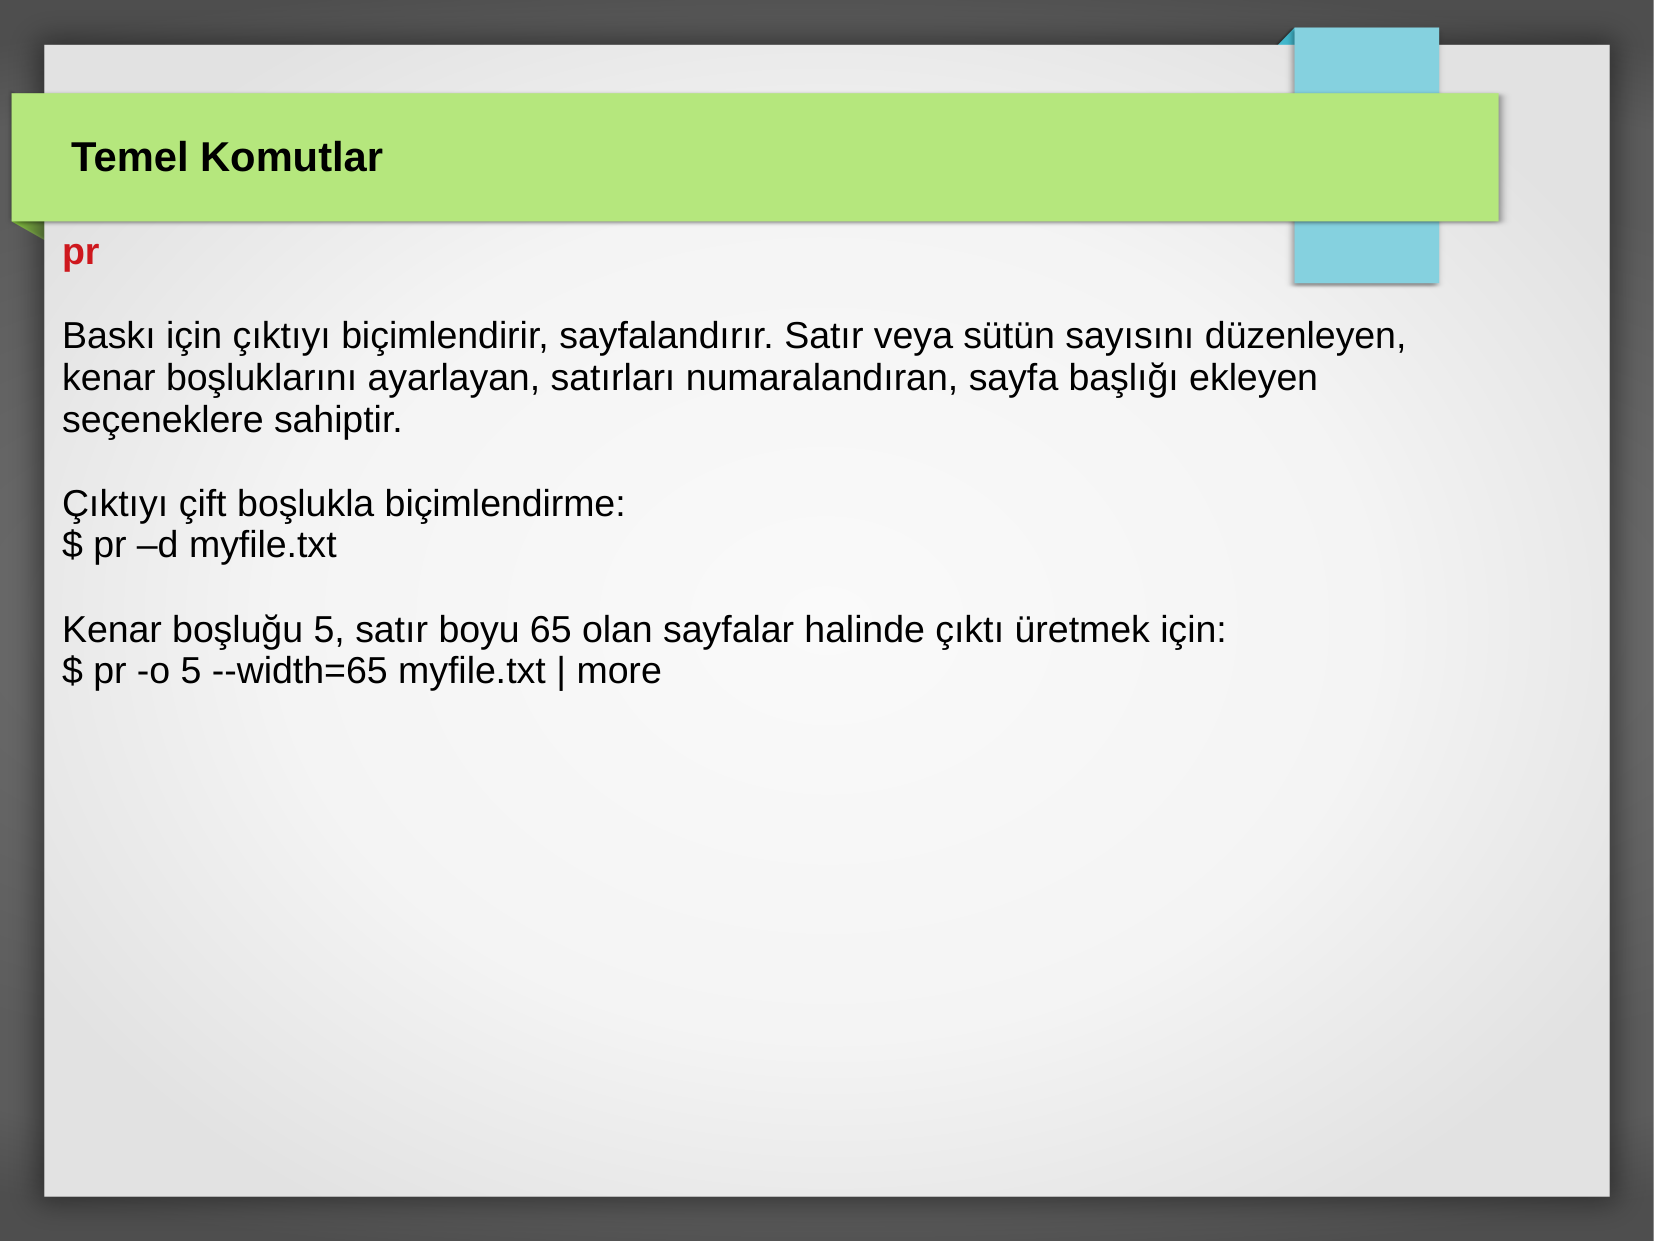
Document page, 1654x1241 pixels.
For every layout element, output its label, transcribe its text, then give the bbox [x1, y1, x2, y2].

text_box Temel Komutlar [56, 126, 426, 207]
picture [0, 0, 1654, 1241]
text_box pr Baskı için çıktıyı biçimlendirir, sayfalandırır. Satır veya sütün sayısını düzenleyen, kenar boşluklarını ayarlayan, satırları numaralandıran, sayfa başlığı ekleyen seçeneklere sahiptir. Çıktıyı çift boşlukla biçimlendirme: $ pr –d myfile.txt Kenar boşluğu 5, satır boyu 65 olan sayfalar halinde çıktı üretmek için: $ pr -o 5 --width=65 myfile.txt | more [47, 222, 1518, 745]
